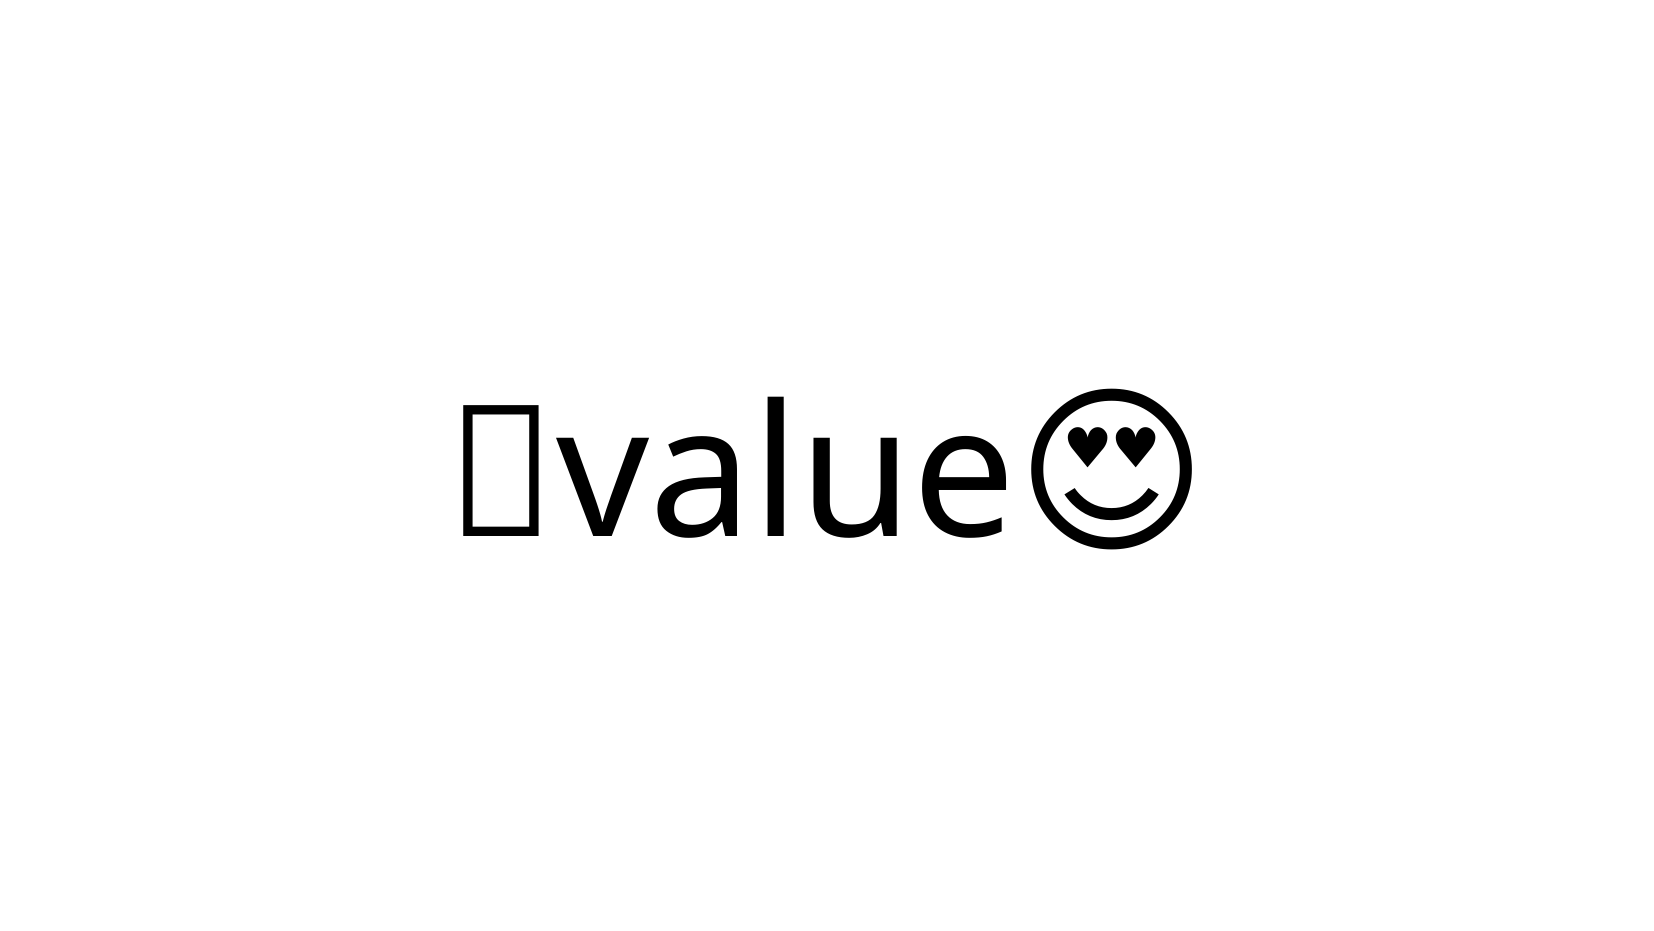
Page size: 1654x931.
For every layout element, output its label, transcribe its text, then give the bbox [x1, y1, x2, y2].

title 🤑value😍 [82, 346, 1571, 585]
